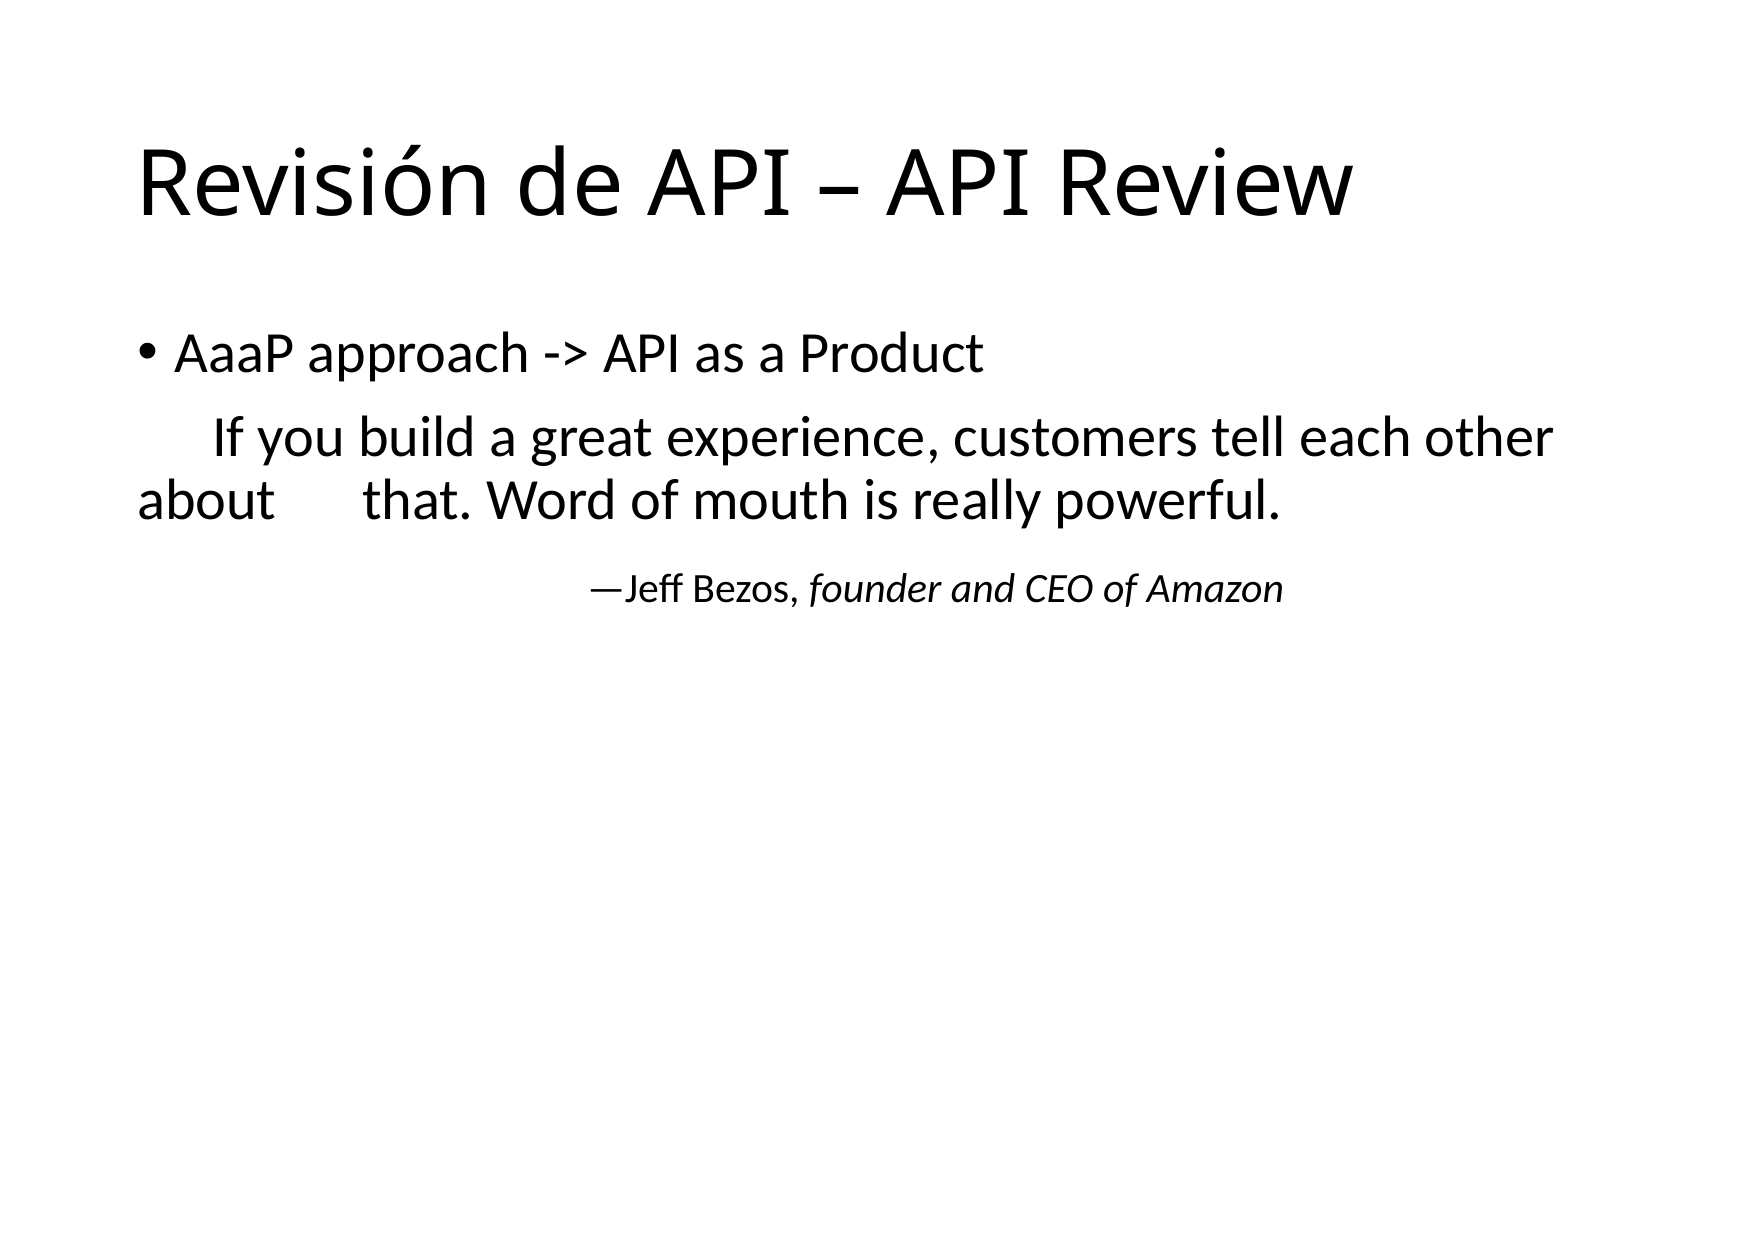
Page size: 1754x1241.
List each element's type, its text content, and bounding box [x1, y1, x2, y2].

title Revisión de API – API Review [120, 65, 1634, 306]
list AaaP approach -> API as a Product If you build a great experience, customers tell each other about that. Word of mouth is really powerful. —Jeff Bezos, founder and CEO of Amazon [122, 315, 1636, 654]
